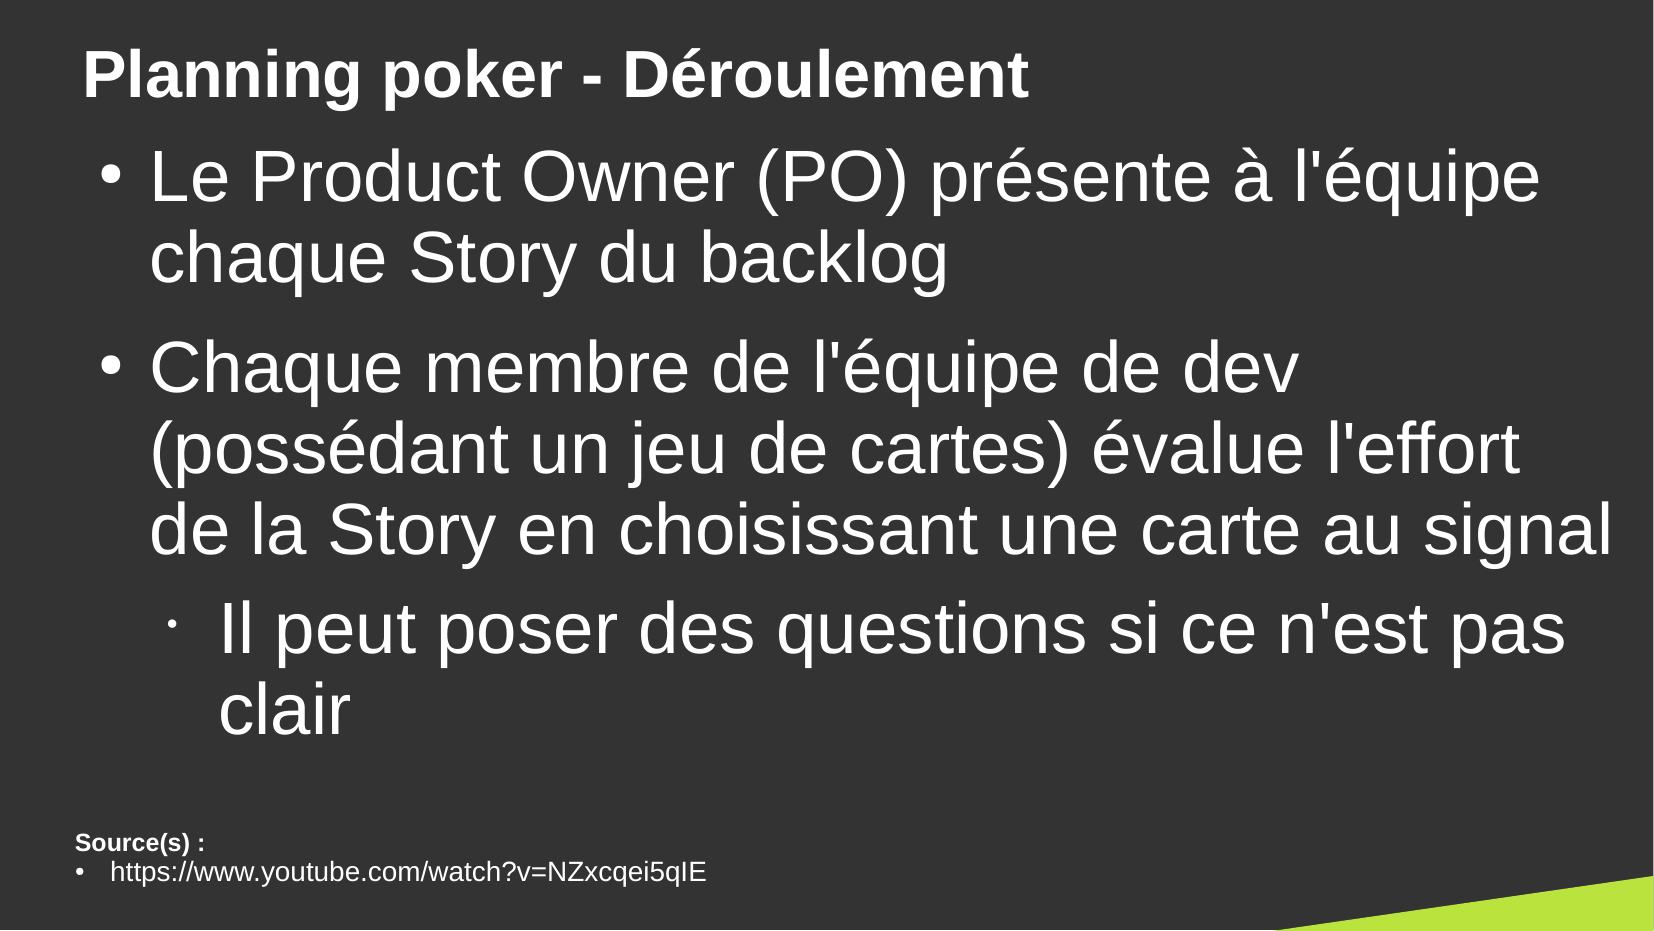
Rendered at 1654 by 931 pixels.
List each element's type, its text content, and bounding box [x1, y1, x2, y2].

list Le Product Owner (PO) présente à l'équipe chaque Story du backlog Chaque membre de l'équipe de dev (possédant un jeu de cartes) évalue l'effort de la Story en choisissant une carte au signal Il peut poser des questions si ce n'est pas clair [80, 135, 1620, 777]
text_box Source(s) : https://www.youtube.com/watch?v=NZxcqei5qIE [60, 821, 1546, 921]
title Planning poker - Déroulement [82, 37, 1571, 122]
text_box [1271, 875, 1654, 931]
